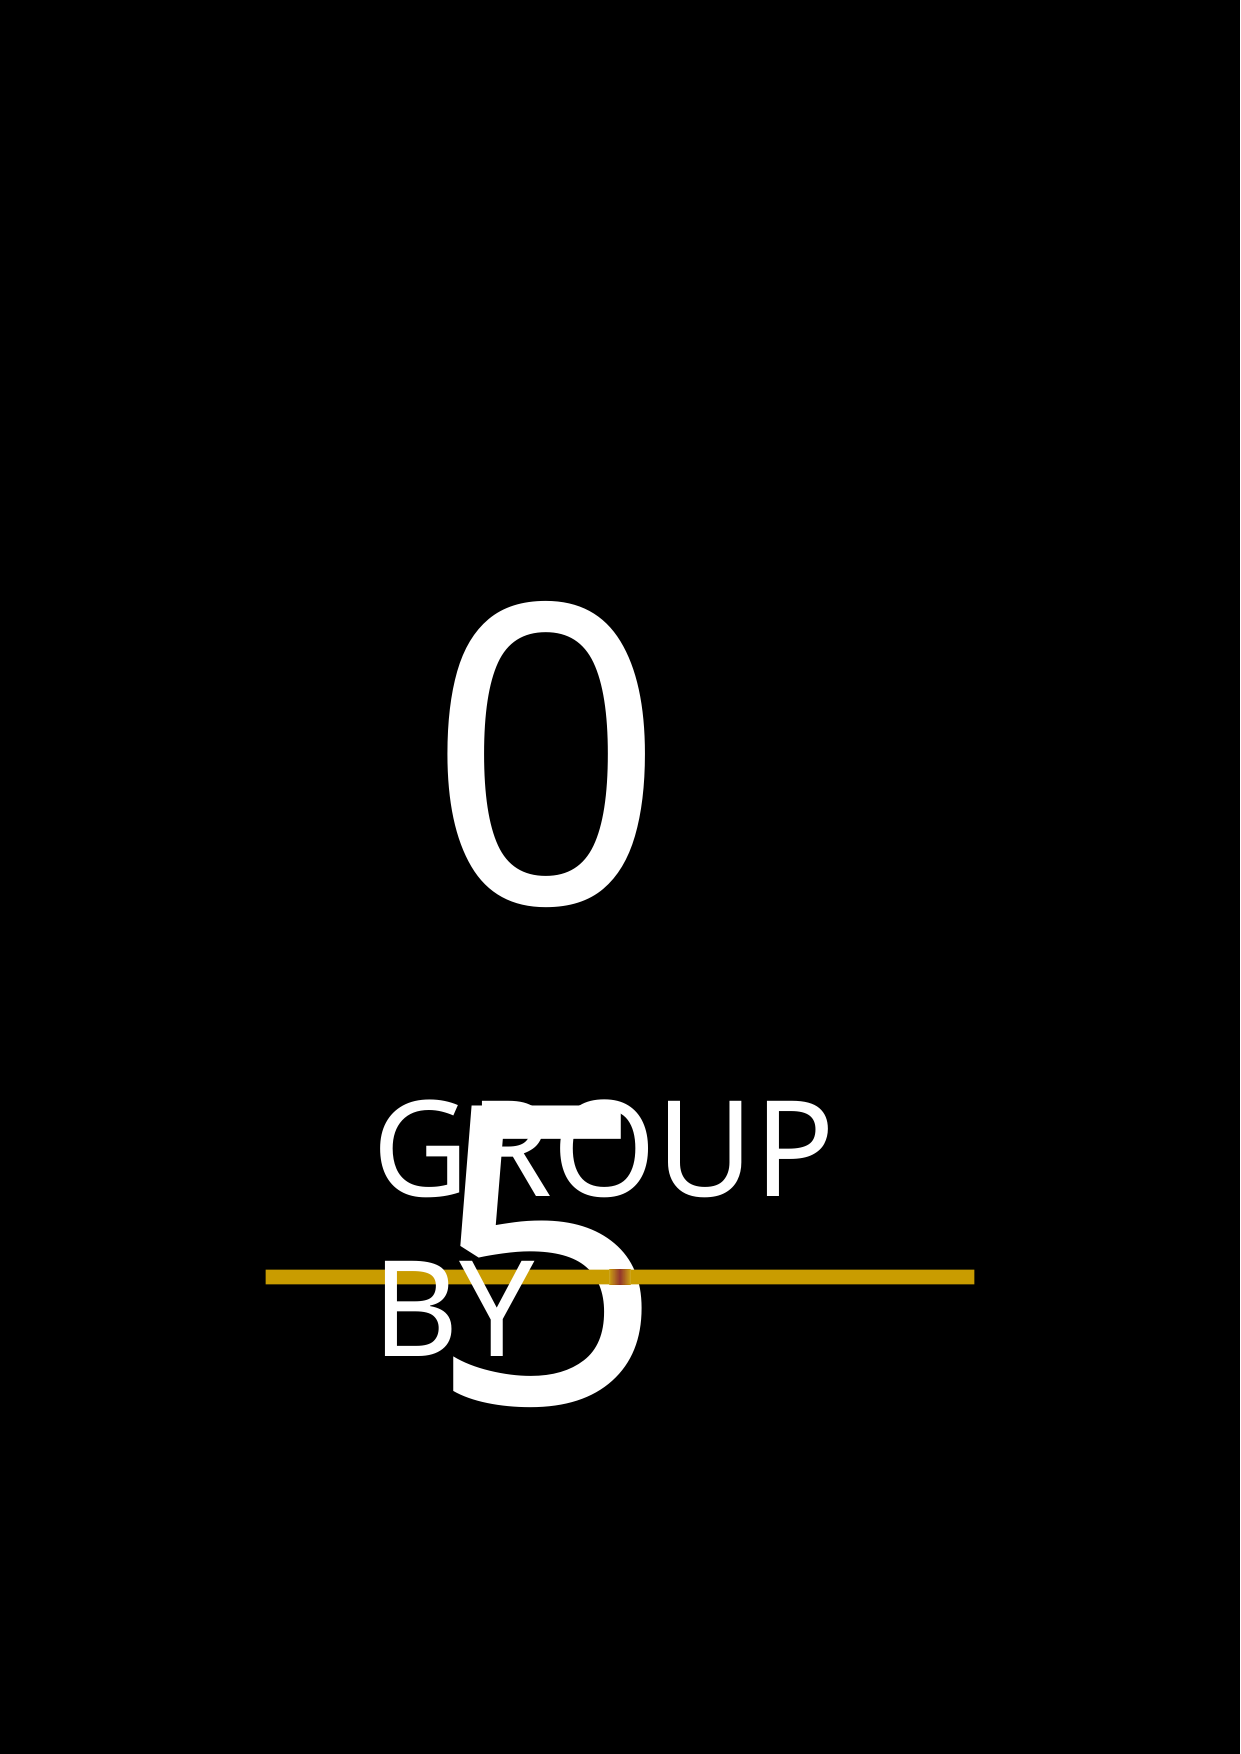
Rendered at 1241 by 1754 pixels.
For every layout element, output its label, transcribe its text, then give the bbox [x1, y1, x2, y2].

text_box [444, 1270, 472, 1285]
text_box [397, 1271, 436, 1285]
text_box GROUPBY [372, 1063, 904, 1270]
text_box [265, 1269, 385, 1285]
text_box [522, 1269, 975, 1285]
text_box [477, 1270, 516, 1285]
text_box 05 [427, 487, 875, 1045]
